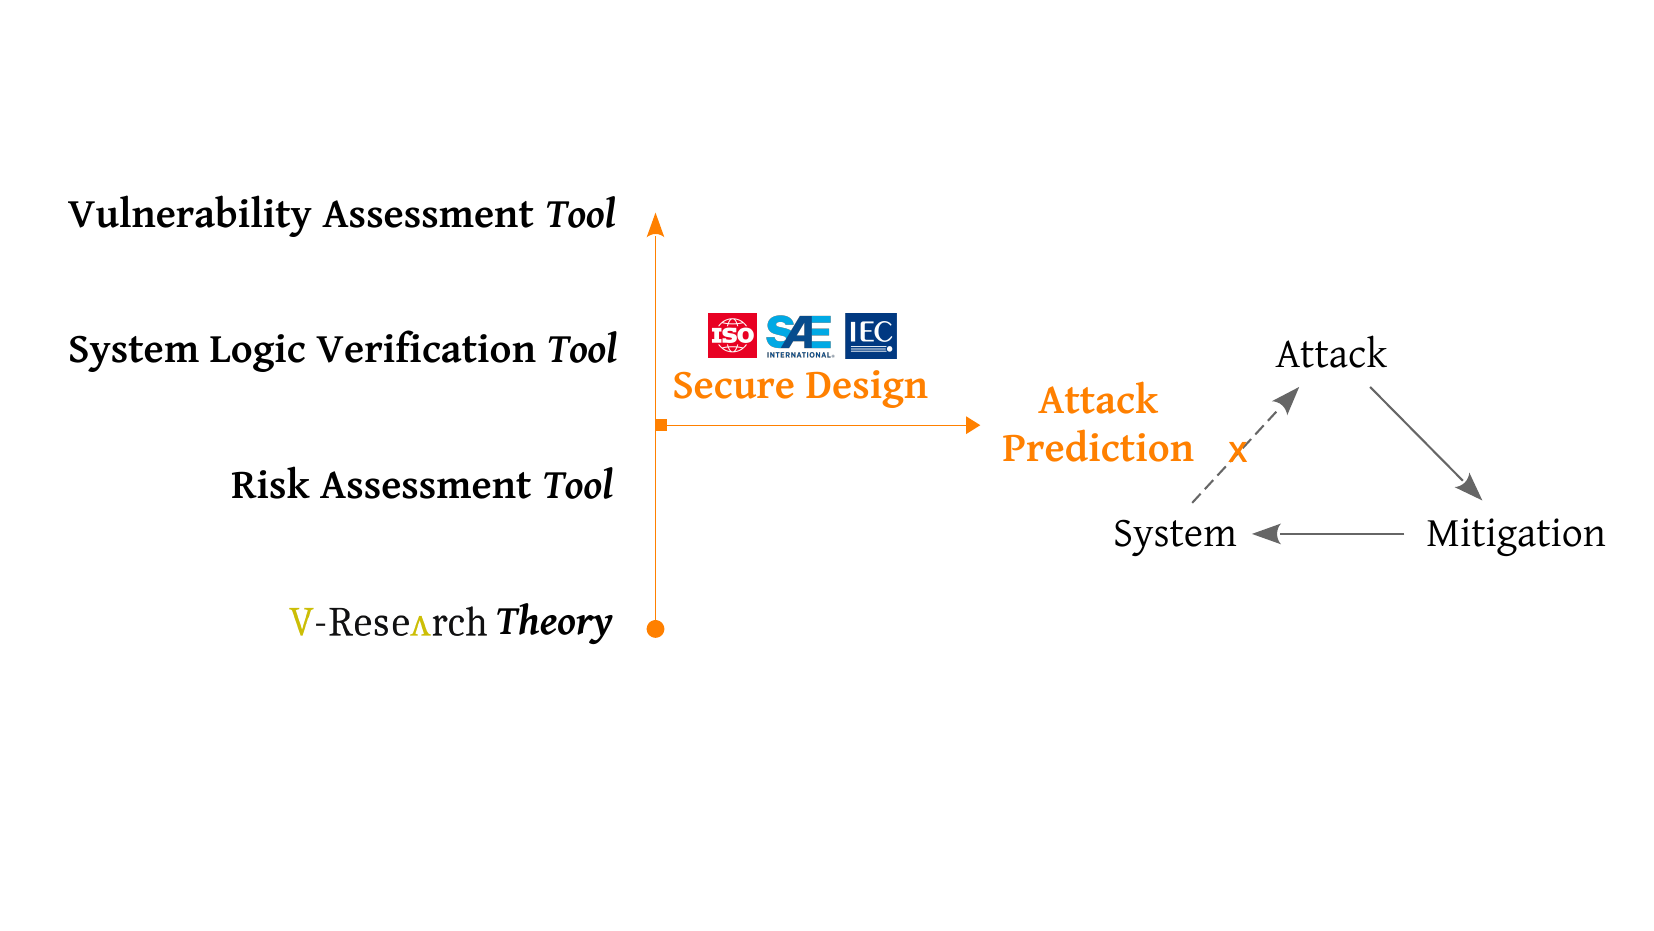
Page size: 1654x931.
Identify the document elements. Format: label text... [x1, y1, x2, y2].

text_box Mitigation [1411, 502, 1630, 566]
text_box Vulnerability Assessment Tool [53, 183, 644, 247]
text_box Risk Assessment Tool [216, 455, 644, 519]
text_box X [1213, 428, 1263, 476]
text_box Attack [1260, 323, 1406, 387]
text_box System Logic Verification Tool [53, 318, 644, 383]
text_box Theory [480, 590, 638, 655]
picture [289, 606, 487, 636]
text_box Attack Prediction [980, 369, 1217, 481]
text_box Secure Design [655, 354, 945, 420]
picture [843, 313, 899, 354]
picture [708, 313, 757, 354]
picture [766, 315, 835, 354]
text_box System [1098, 502, 1258, 566]
